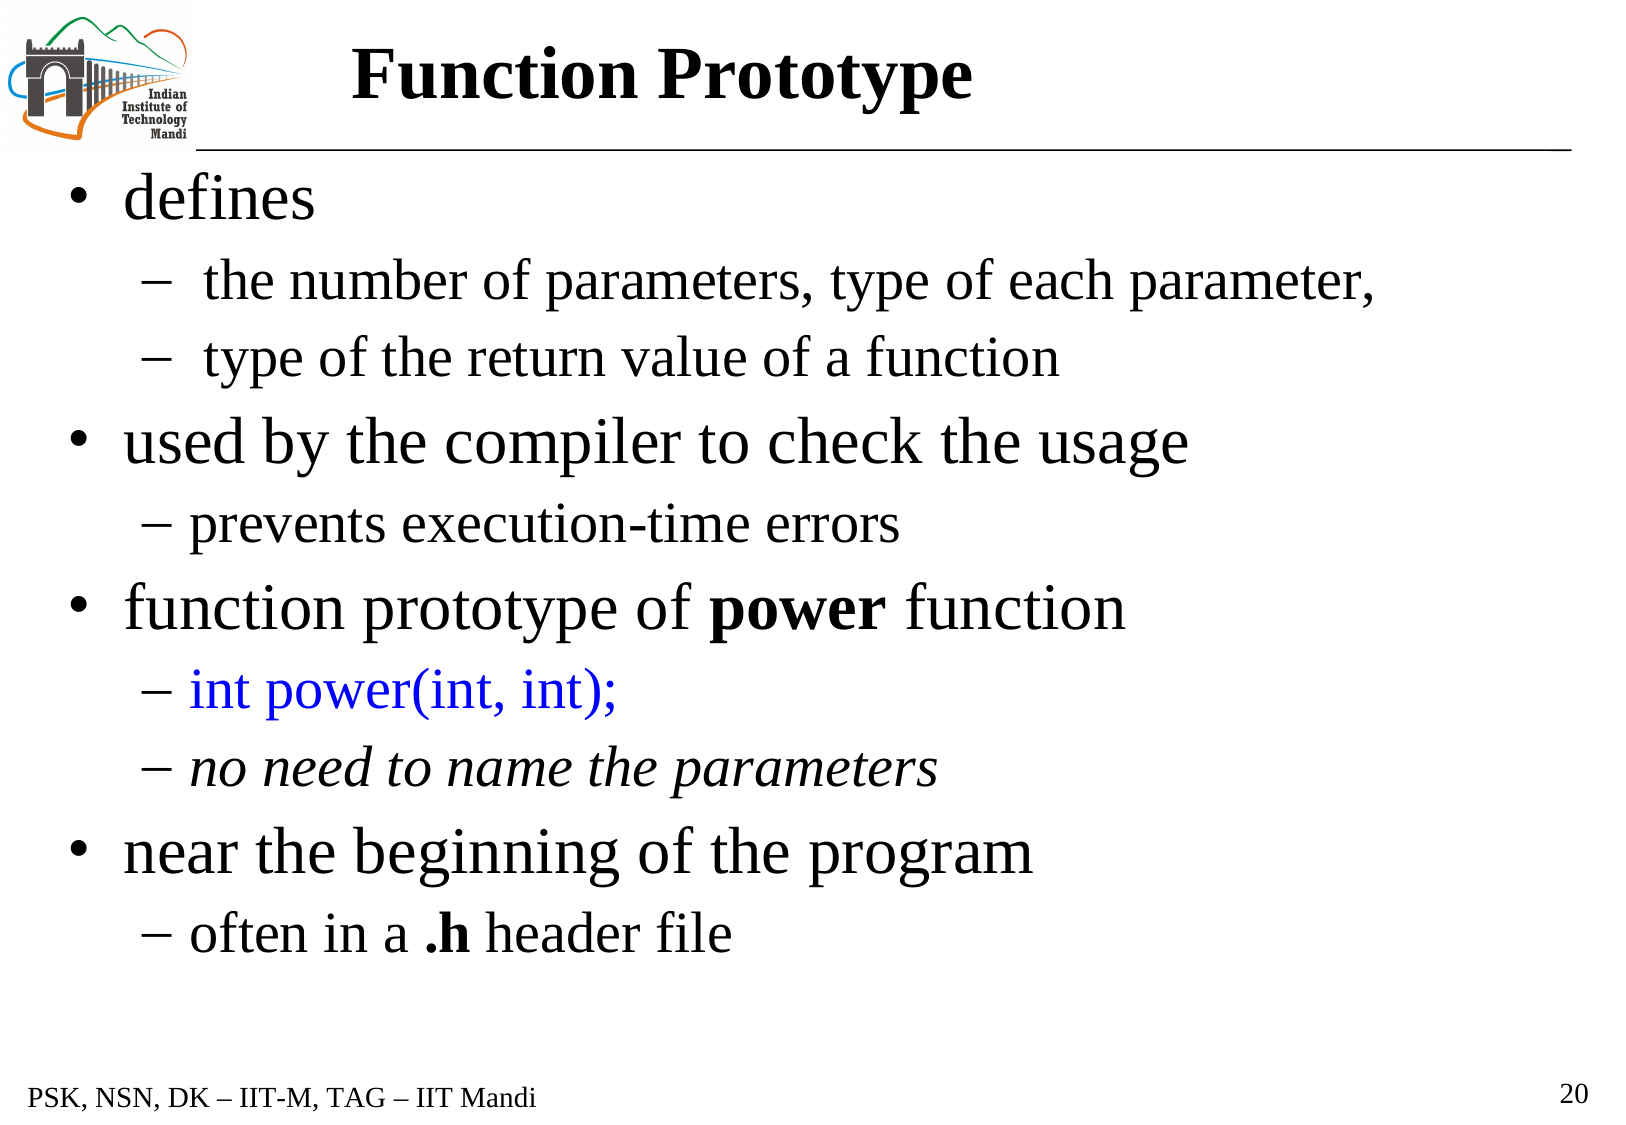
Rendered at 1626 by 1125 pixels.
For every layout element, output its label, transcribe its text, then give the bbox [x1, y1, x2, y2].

picture [1, 0, 196, 156]
title Function Prototype [139, 0, 1581, 138]
list defines the number of parameters, type of each parameter, type of the return value of a function used by the compiler to check the usage prevents execution-time errors function prototype of power function int power(int, int); no need to name the parameters near the beginning of the program often in a .h header file [67, 162, 1571, 1025]
